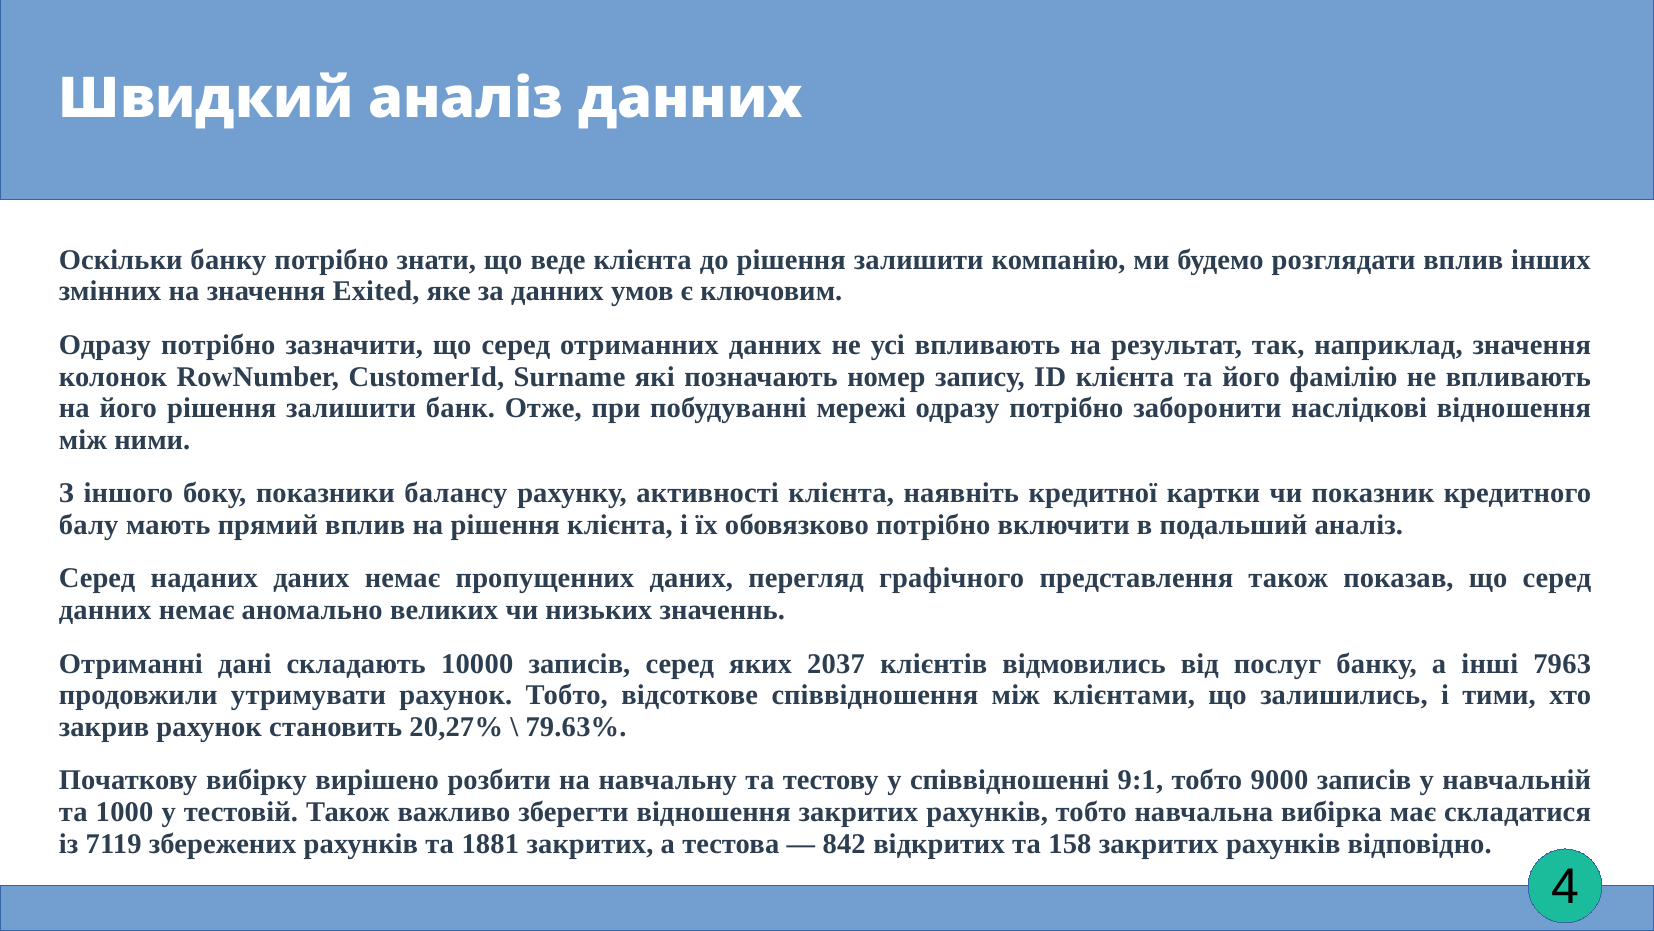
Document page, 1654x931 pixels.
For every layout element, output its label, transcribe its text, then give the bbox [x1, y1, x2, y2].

title Швидкий аналіз данних [59, 37, 1595, 155]
list Оскільки банку потрібно знати, що веде клієнта до рішення залишити компанію, ми будемо розглядати вплив інших змінних на значення Exited, яке за данних умов є ключовим. Одразу потрібно зазначити, що серед отриманних данних не усі впливають на результат, так, наприклад, значення колонок RowNumber, CustomerId, Surname які позначають номер запису, ID клієнта та його фамілію не впливають на його рішення залишити банк. Отже, при побудуванні мережі одразу потрібно заборонити наслідкові відношення між ними. З іншого боку, показники балансу рахунку, активності клієнта, наявніть кредитної картки чи показник кредитного балу мають прямий вплив на рішення клієнта, і їх обовязково потрібно включити в подальший аналіз. Серед наданих даних немає пропущенних даних, перегляд графічного представлення також показав, що серед данних немає аномально великих чи низьких значеннь. Отриманні дані складають 10000 записів, серед яких 2037 клієнтів відмовились від послуг банку, а інші 7963 продовжили утримувати рахунок. Тобто, відсоткове співвідношення між клієнтами, що залишились, і тими, хто закрив рахунок становить 20,27% \ 79.63%. Початкову вибірку вирішено розбити на навчальну та тестову у співвідношенні 9:1, тобто 9000 записів у навчальній та 1000 у тестовій. Також важливо зберегти відношення закритих рахунків, тобто навчальна вибірка має складатися із 7119 збережених рахунків та 1881 закритих, а тестова — 842 відкритих та 158 закритих рахунків відповідно. [59, 243, 1595, 864]
